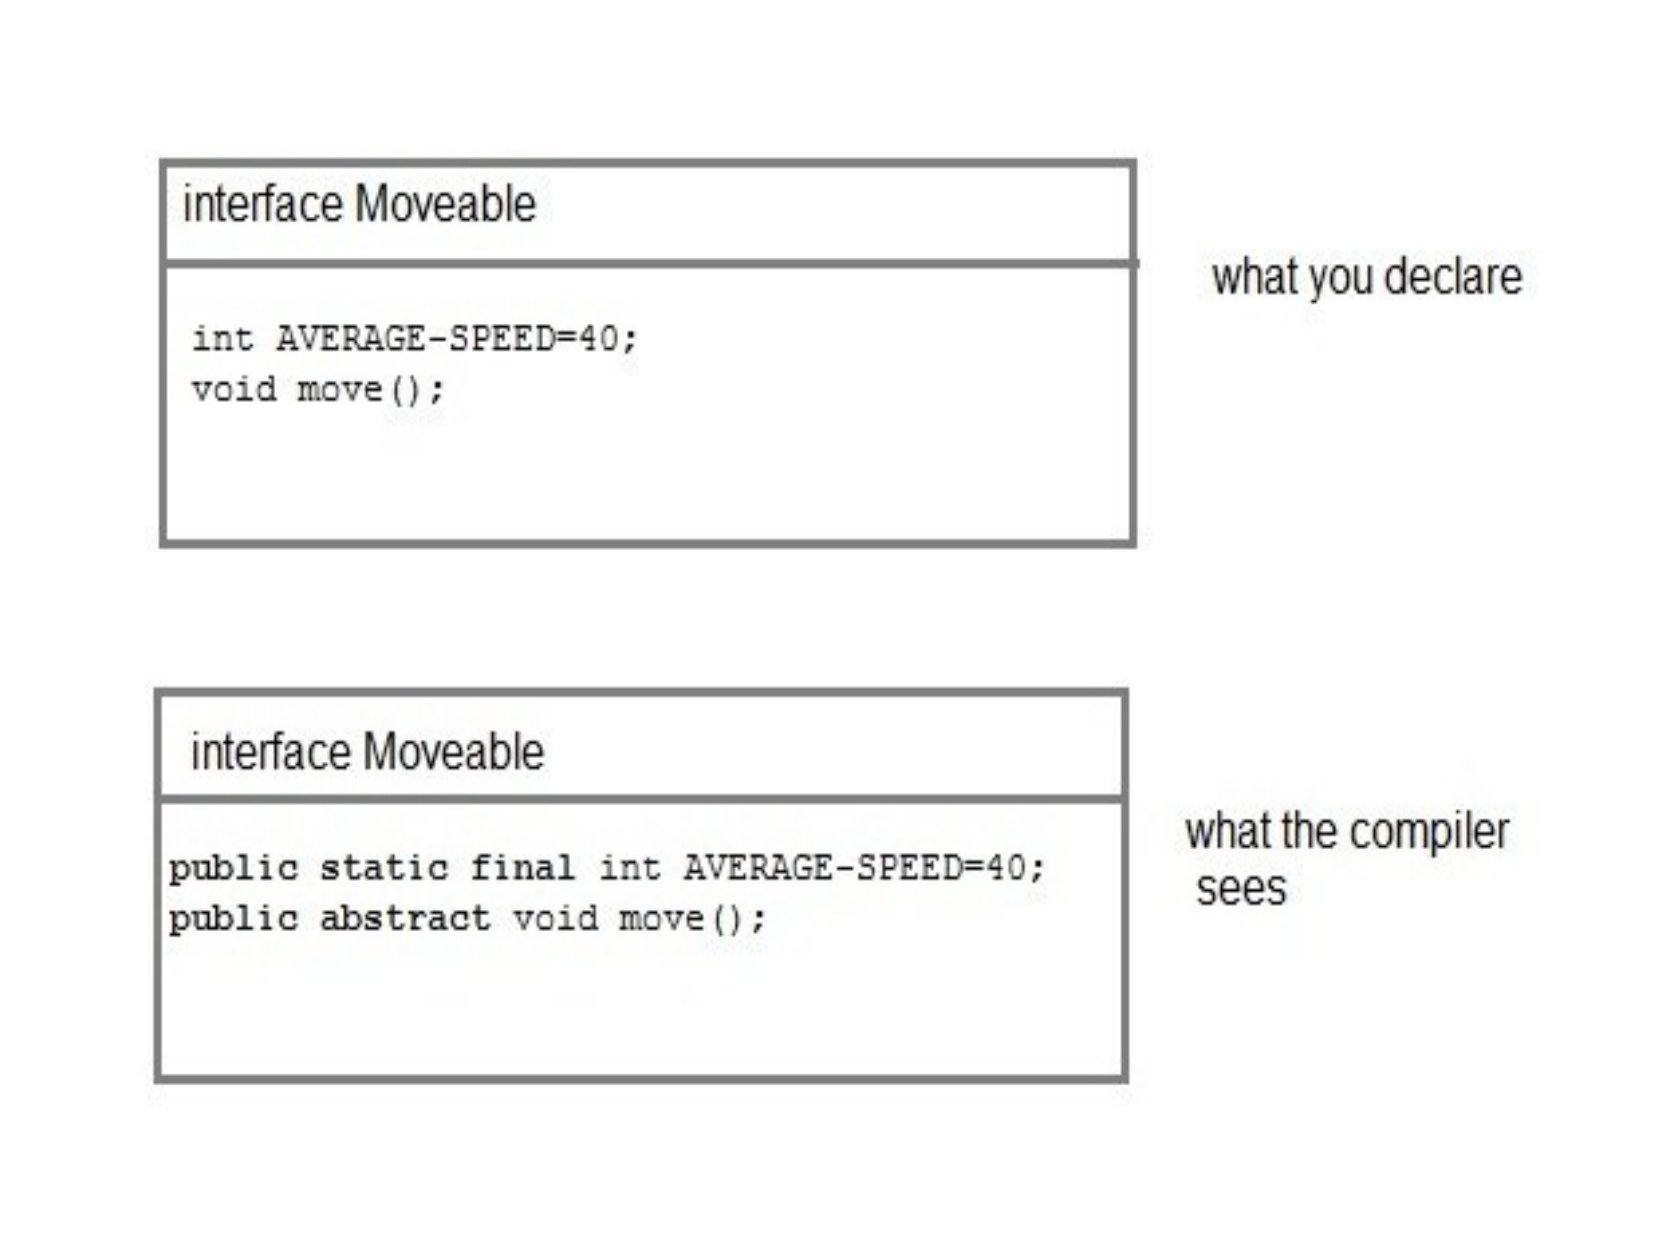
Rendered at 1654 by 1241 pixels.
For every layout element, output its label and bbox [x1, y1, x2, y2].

picture [82, 49, 1583, 1205]
